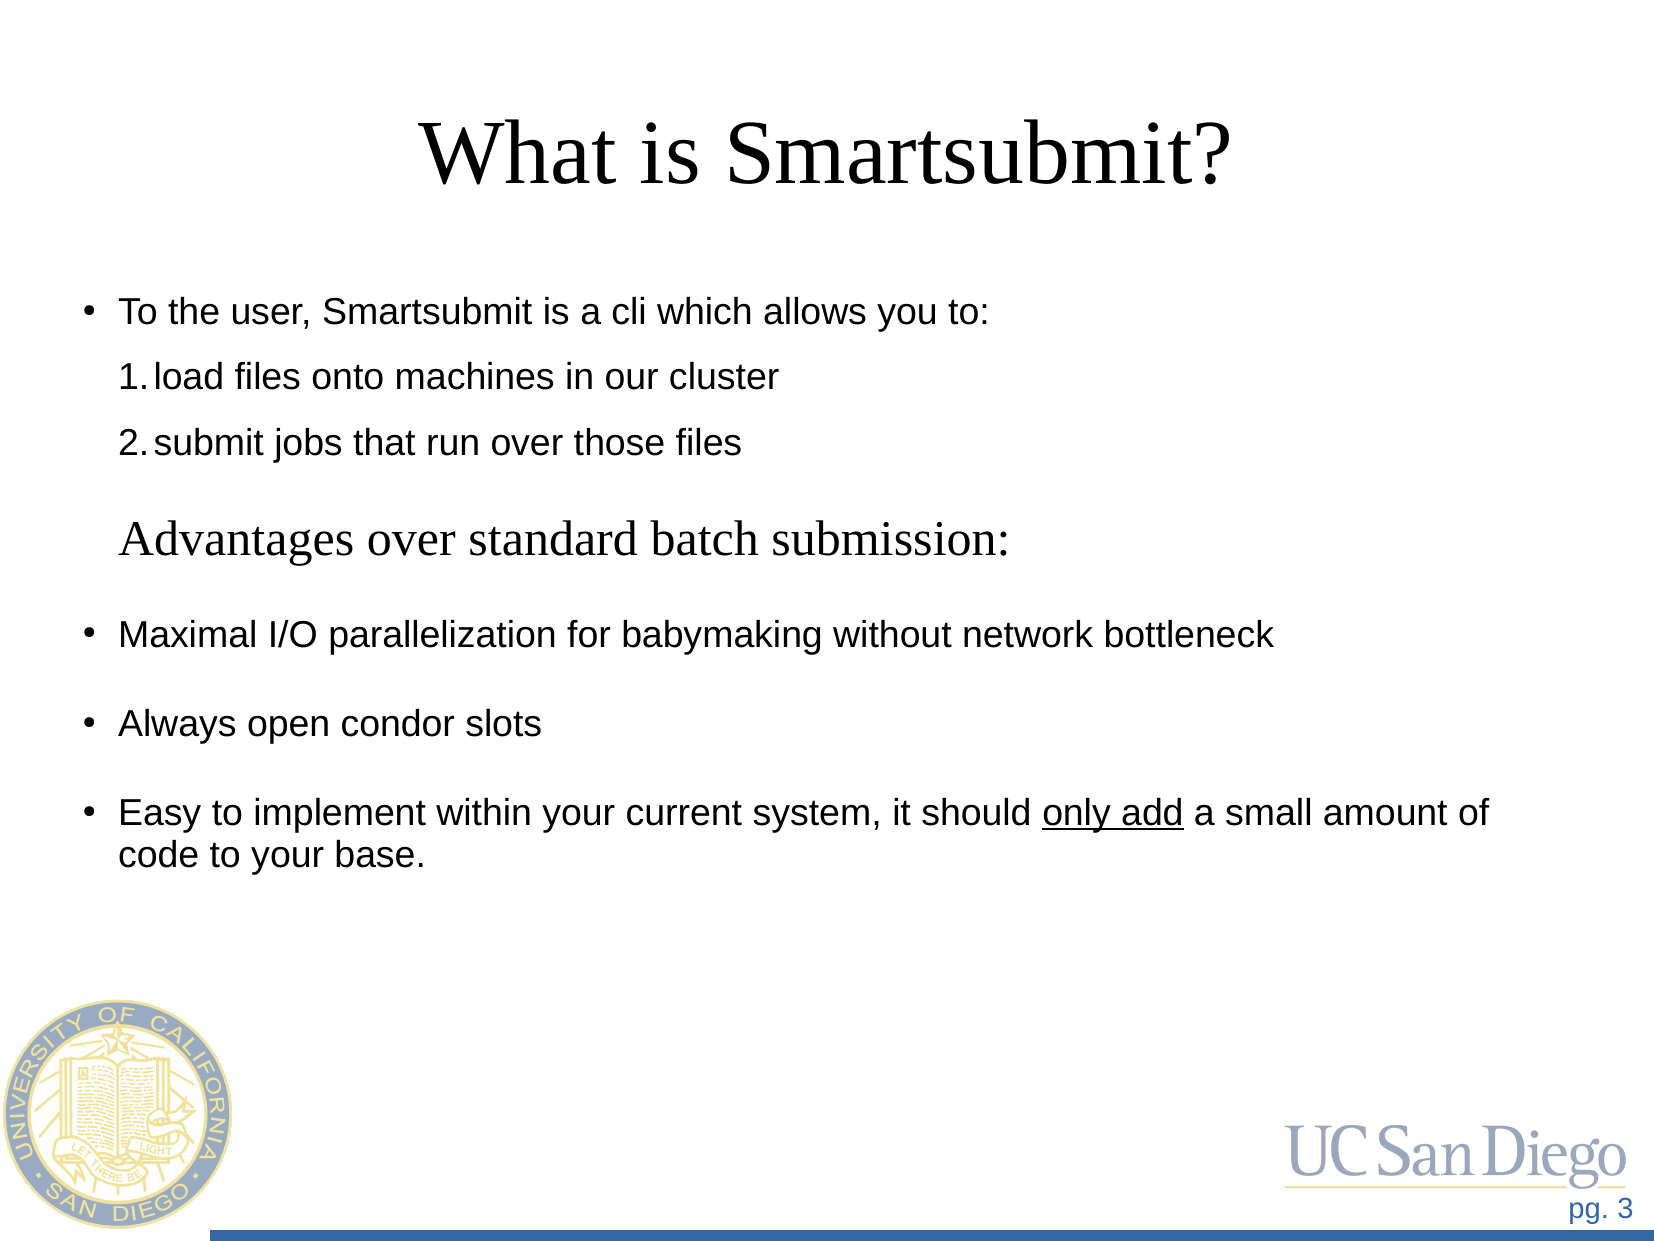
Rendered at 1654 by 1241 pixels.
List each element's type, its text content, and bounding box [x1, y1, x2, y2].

subtitle To the user, Smartsubmit is a cli which allows you to: load files onto machines in our cluster submit jobs that run over those files Advantages over standard batch submission: Maximal I/O parallelization for babymaking without network bottleneck Always open condor slots Easy to implement within your current system, it should only add a small amount of code to your base. [82, 290, 1571, 1010]
title What is Smartsubmit? [82, 49, 1571, 257]
